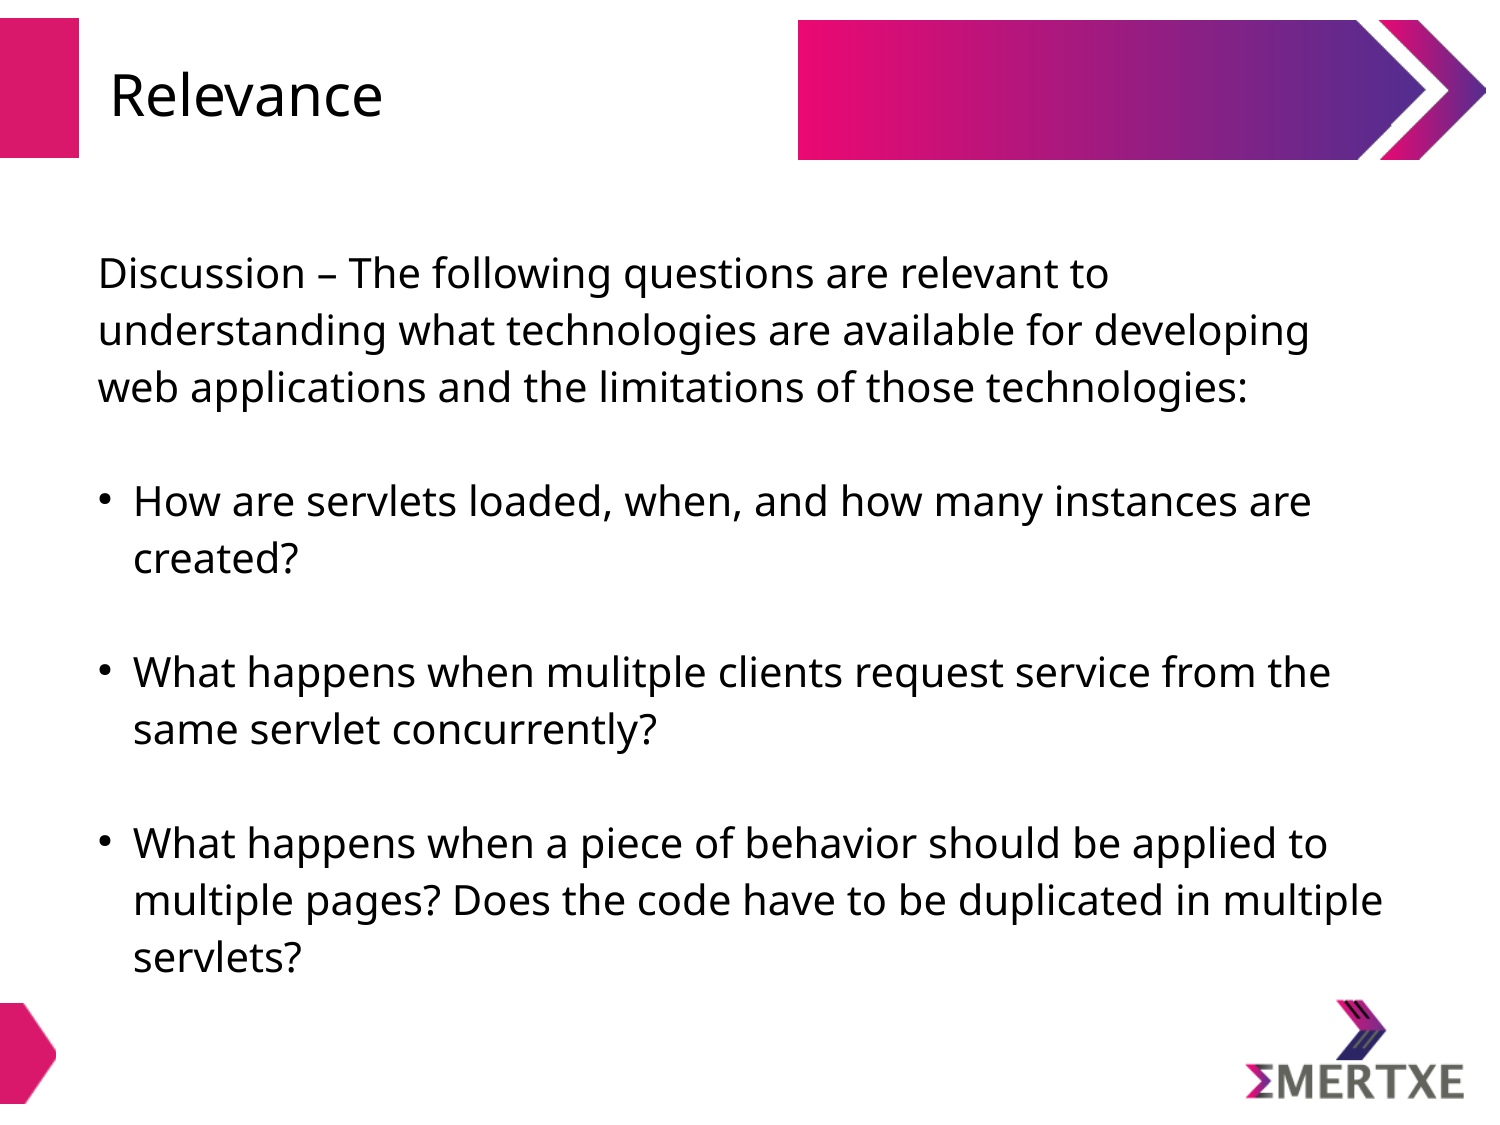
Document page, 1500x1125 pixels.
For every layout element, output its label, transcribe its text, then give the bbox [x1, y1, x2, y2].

text_box Discussion – The following questions are relevant to understanding what technologies are available for developing web applications and the limitations of those technologies: How are servlets loaded, when, and how many instances are created? What happens when mulitple clients request service from the same servlet concurrently? What happens when a piece of behavior should be applied to multiple pages? Does the code have to be duplicated in multiple servlets? [82, 236, 1406, 938]
picture [798, 20, 1486, 160]
picture [1245, 996, 1465, 1099]
text_box Relevance [94, 47, 733, 131]
